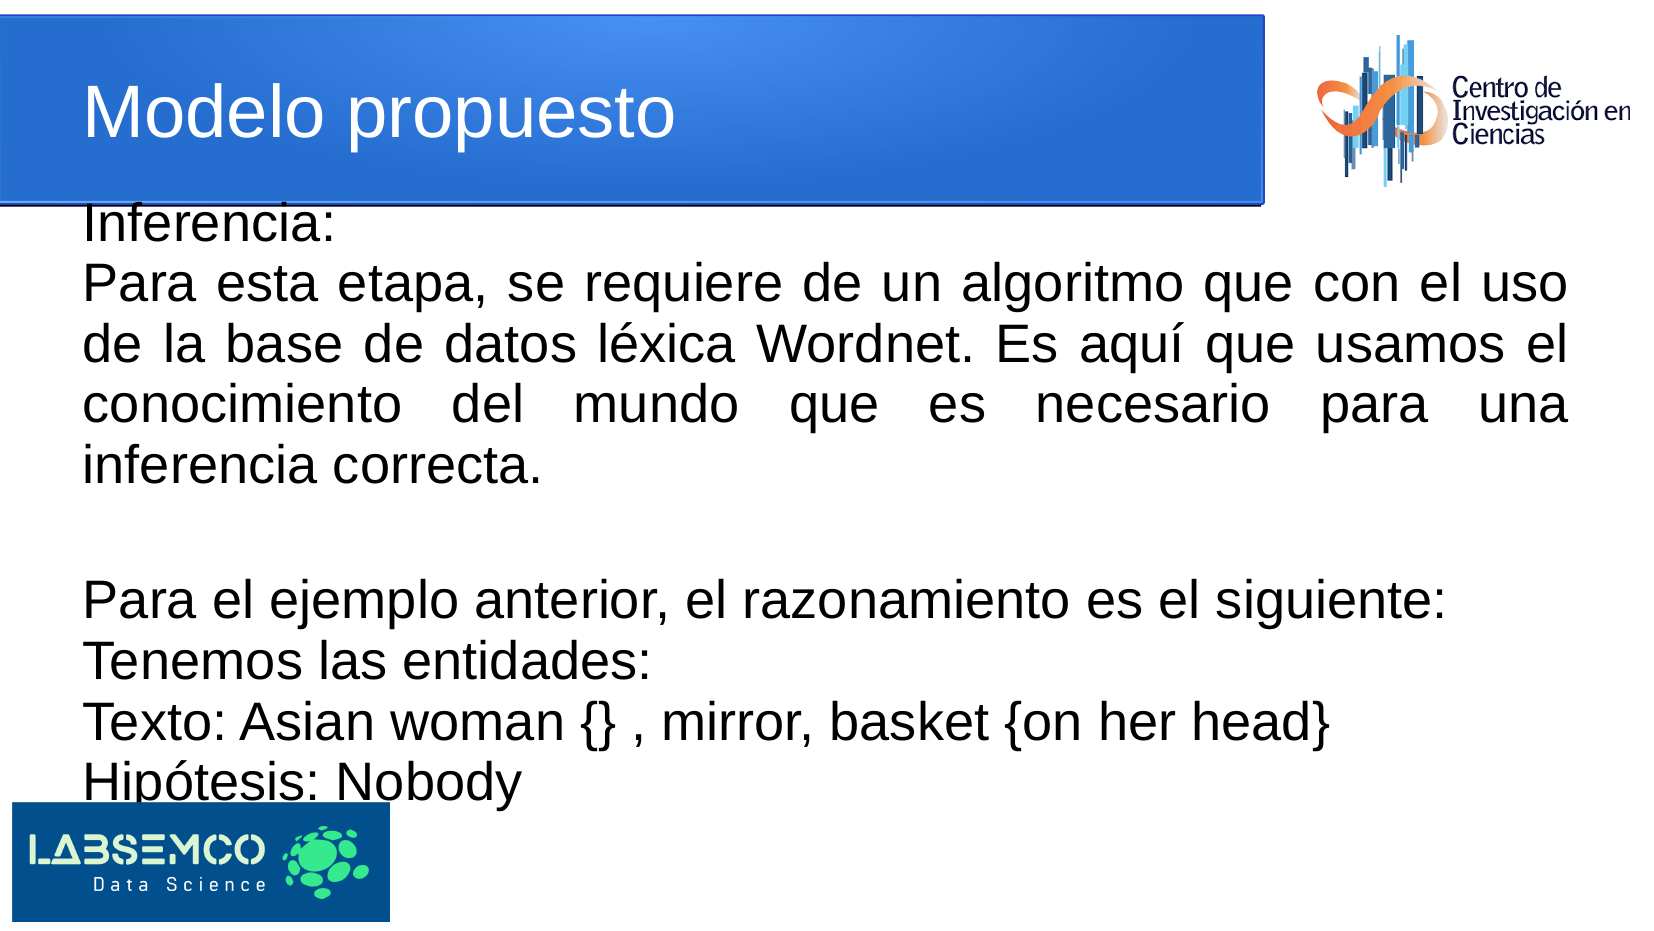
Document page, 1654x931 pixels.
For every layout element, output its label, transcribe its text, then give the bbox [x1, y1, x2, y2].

subtitle Inferencia: Para esta etapa, se requiere de un algoritmo que con el uso de la base de datos léxica Wordnet. Es aquí que usamos el conocimiento del mundo que es necesario para una inferencia correcta. Para el ejemplo anterior, el razonamiento es el siguiente: Tenemos las entidades: Texto: Asian woman {} , mirror, basket {on her head} Hipótesis: Nobody [82, 165, 1571, 839]
picture [1317, 35, 1630, 187]
picture [11, 801, 390, 922]
title Modelo propuesto [82, 35, 1235, 189]
